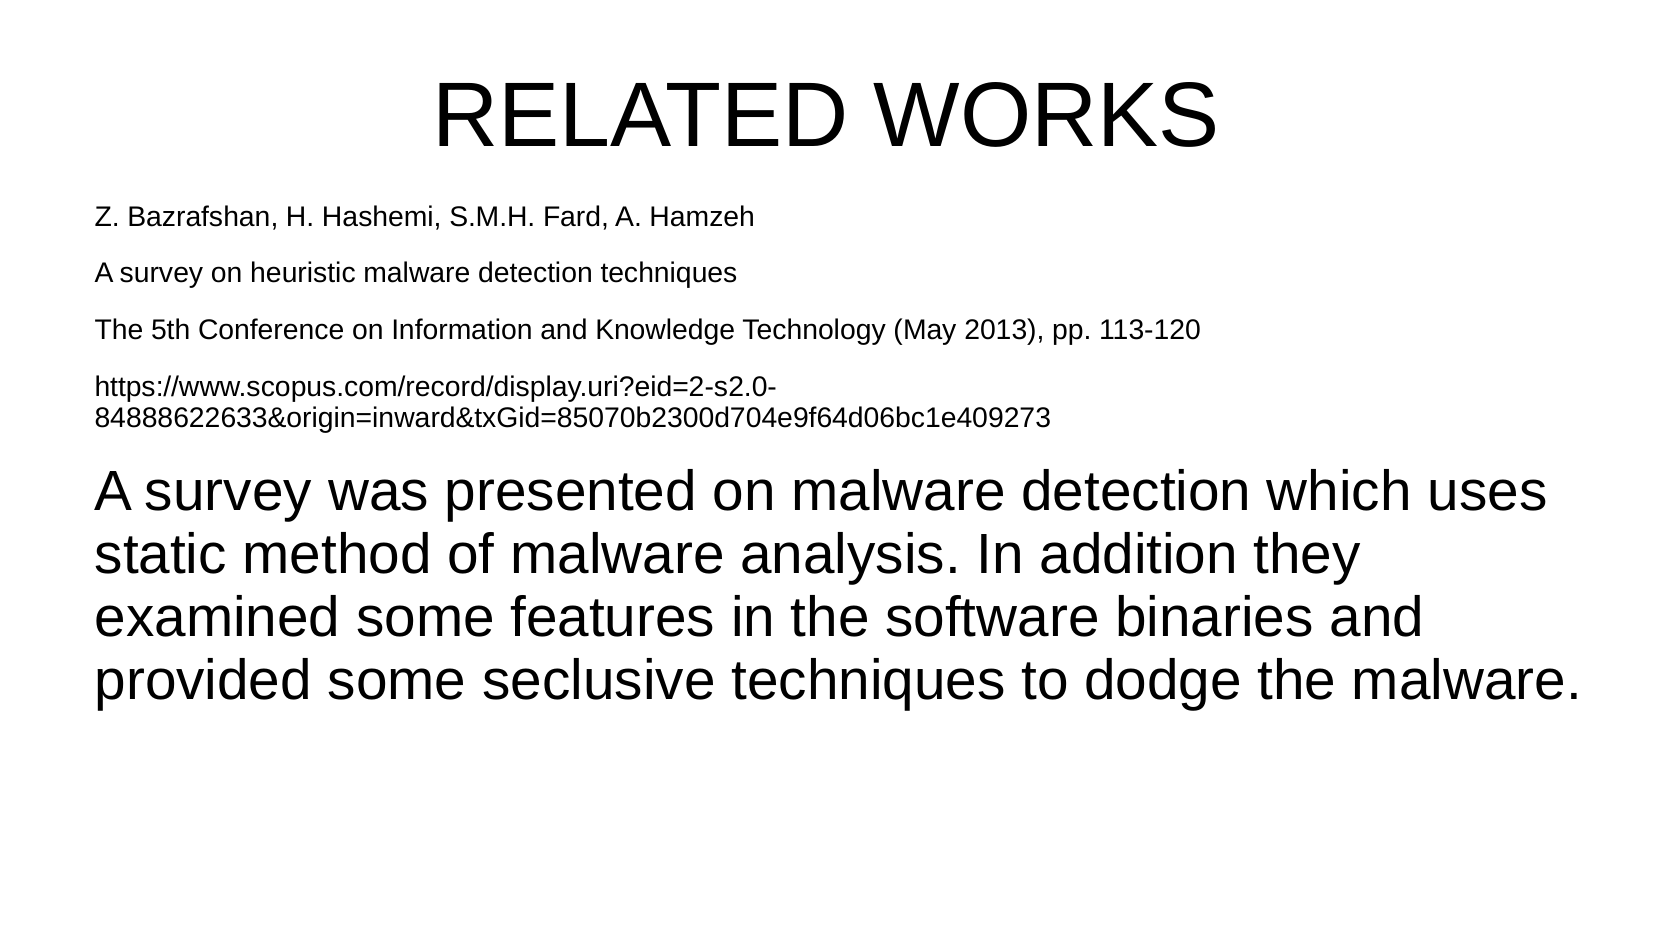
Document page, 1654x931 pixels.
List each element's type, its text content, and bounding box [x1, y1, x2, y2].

list Z. Bazrafshan, H. Hashemi, S.M.H. Fard, A. Hamzeh A survey on heuristic malware detection techniques The 5th Conference on Information and Knowledge Technology (May 2013), pp. 113-120 https://www.scopus.com/record/display.uri?eid=2-s2.0-84888622633&origin=inward&txGid=85070b2300d704e9f64d06bc1e409273 A survey was presented on malware detection which uses static method of malware analysis. In addition they examined some features in the software binaries and provided some seclusive techniques to dodge the malware. [94, 200, 1583, 741]
title RELATED WORKS [82, 37, 1571, 193]
